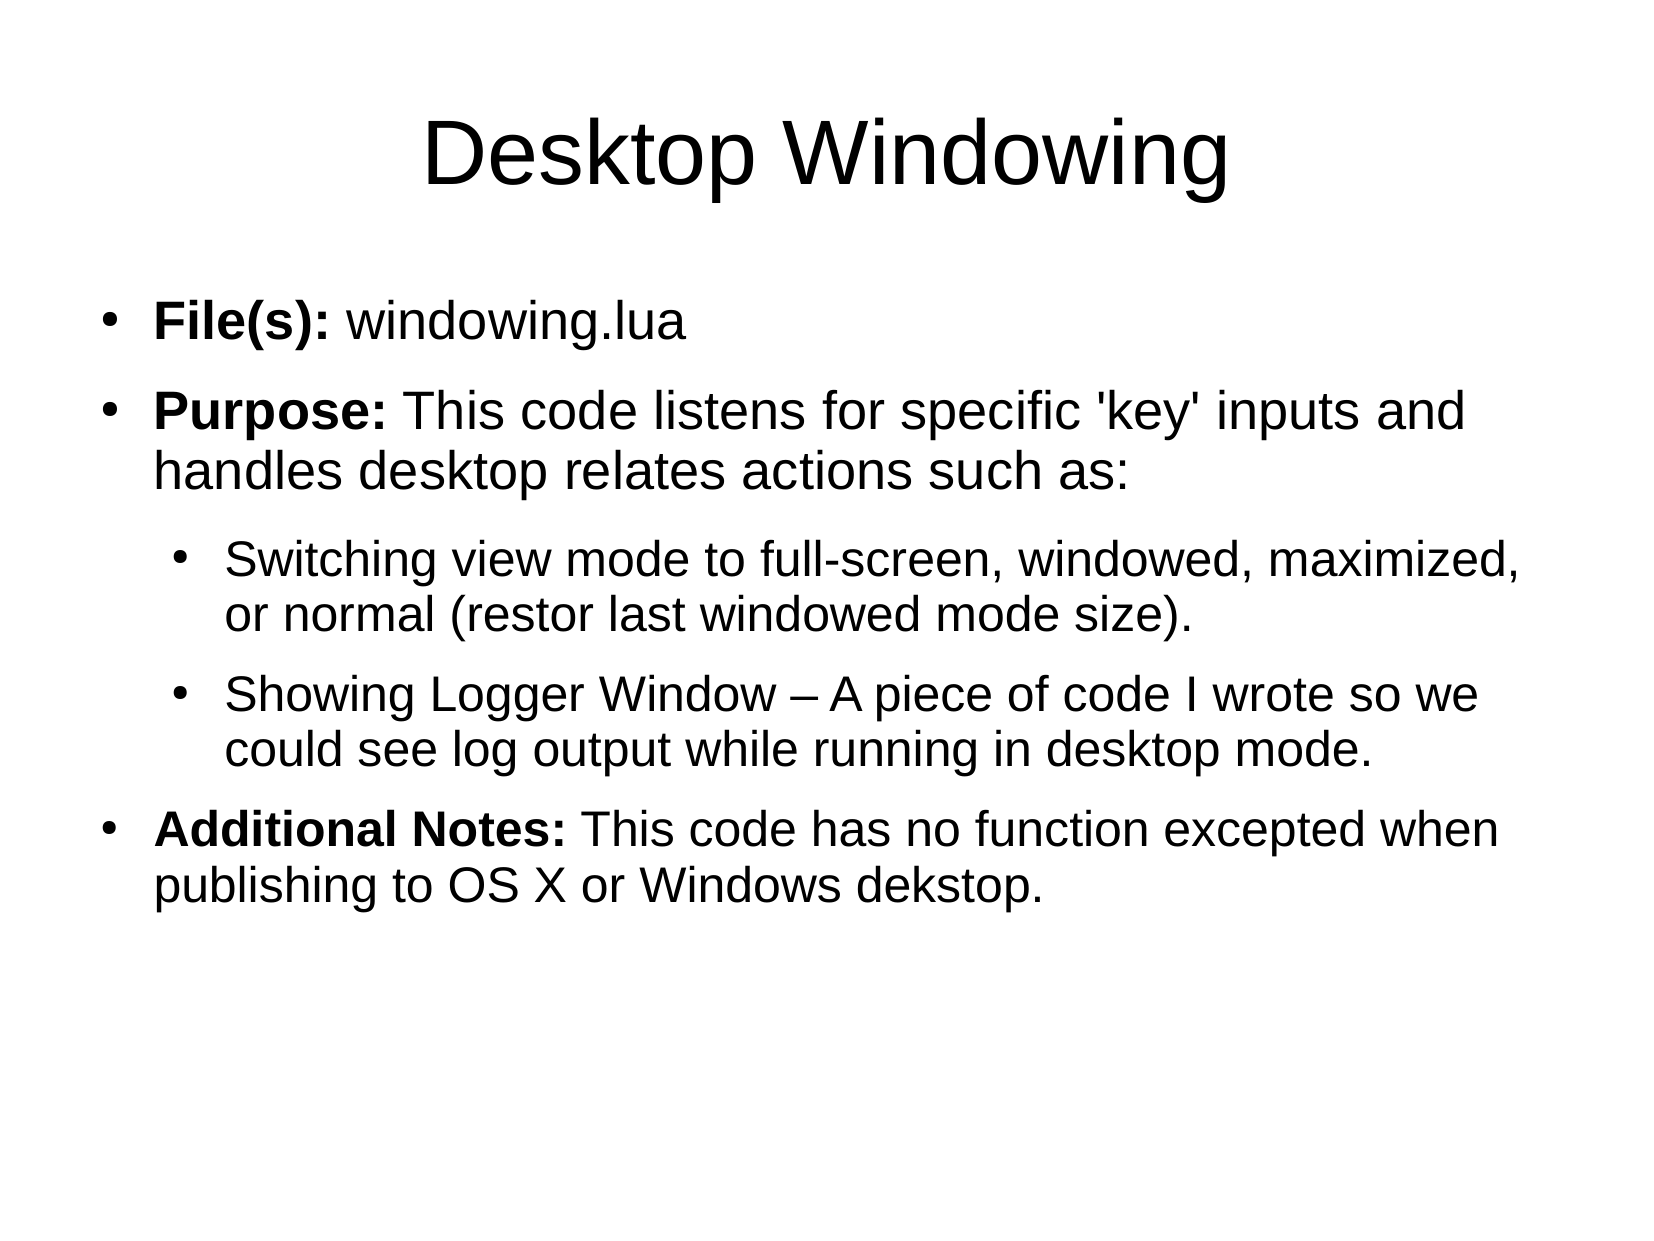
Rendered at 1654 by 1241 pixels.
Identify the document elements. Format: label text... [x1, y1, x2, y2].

title Desktop Windowing [82, 49, 1571, 257]
list File(s): windowing.lua Purpose: This code listens for specific 'key' inputs and handles desktop relates actions such as: Switching view mode to full-screen, windowed, maximized, or normal (restor last windowed mode size). Showing Logger Window – A piece of code I wrote so we could see log output while running in desktop mode. Additional Notes: This code has no function excepted when publishing to OS X or Windows dekstop. [82, 290, 1571, 1109]
